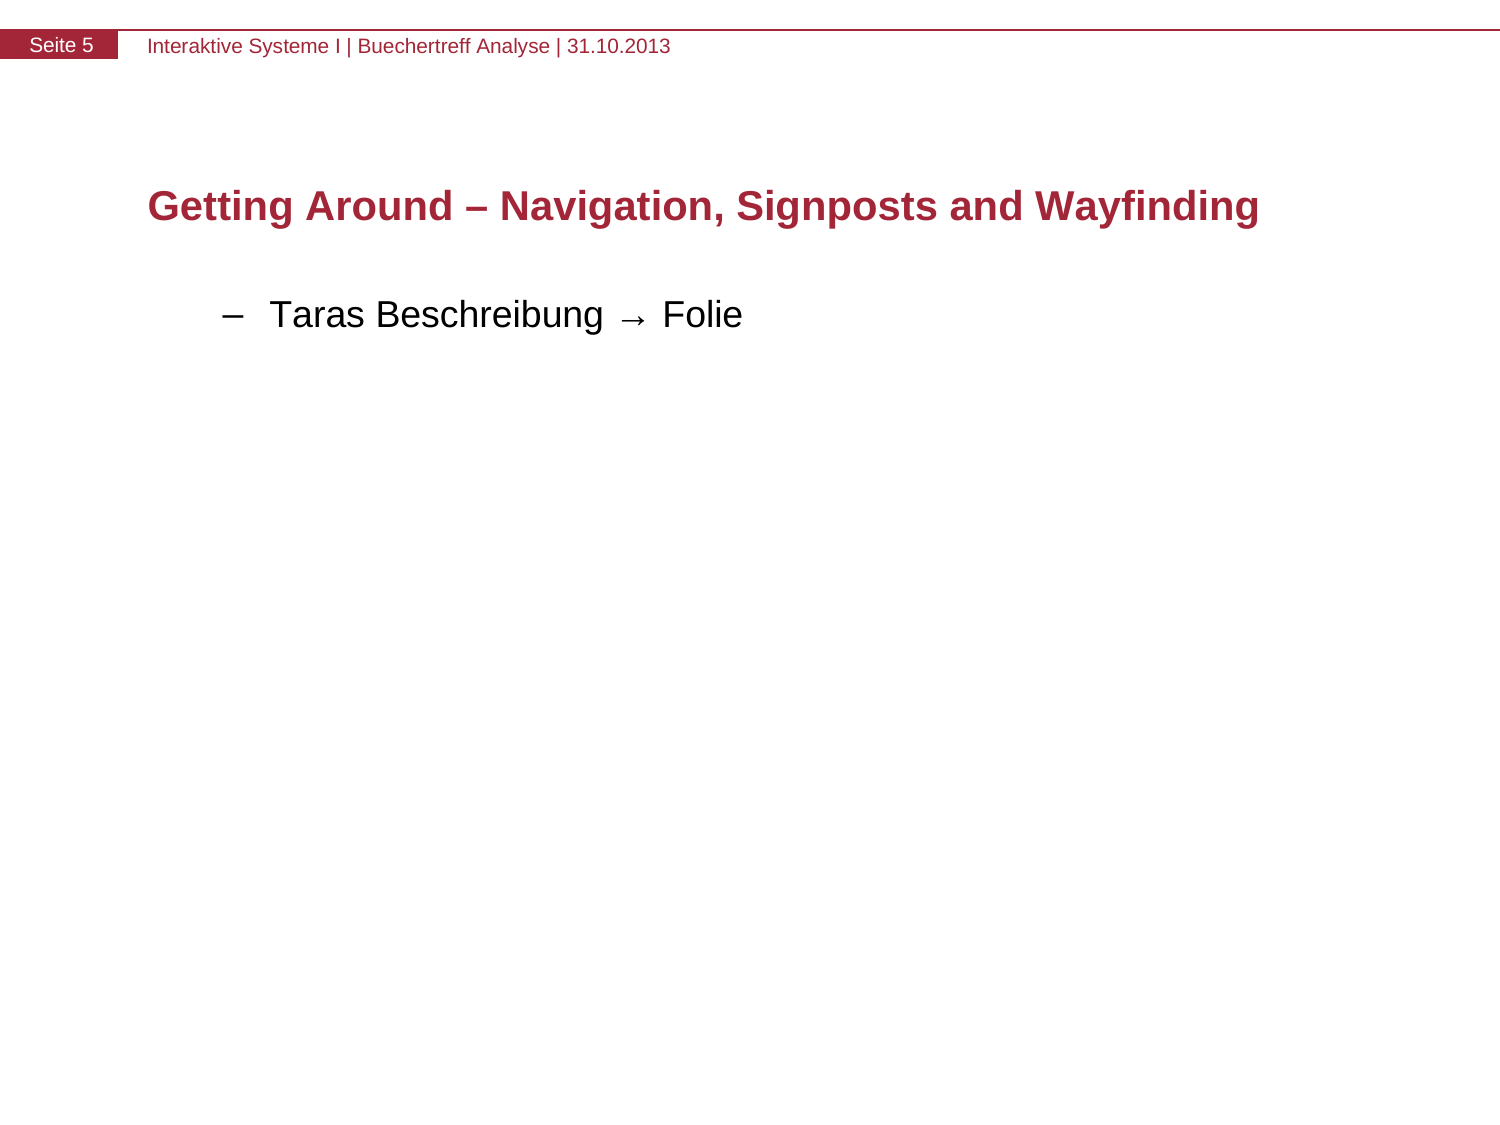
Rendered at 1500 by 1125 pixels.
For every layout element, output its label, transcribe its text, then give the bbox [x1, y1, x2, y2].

title Getting Around – Navigation, Signposts and Wayfinding [132, 149, 1413, 258]
list Taras Beschreibung → Folie [132, 287, 1371, 888]
